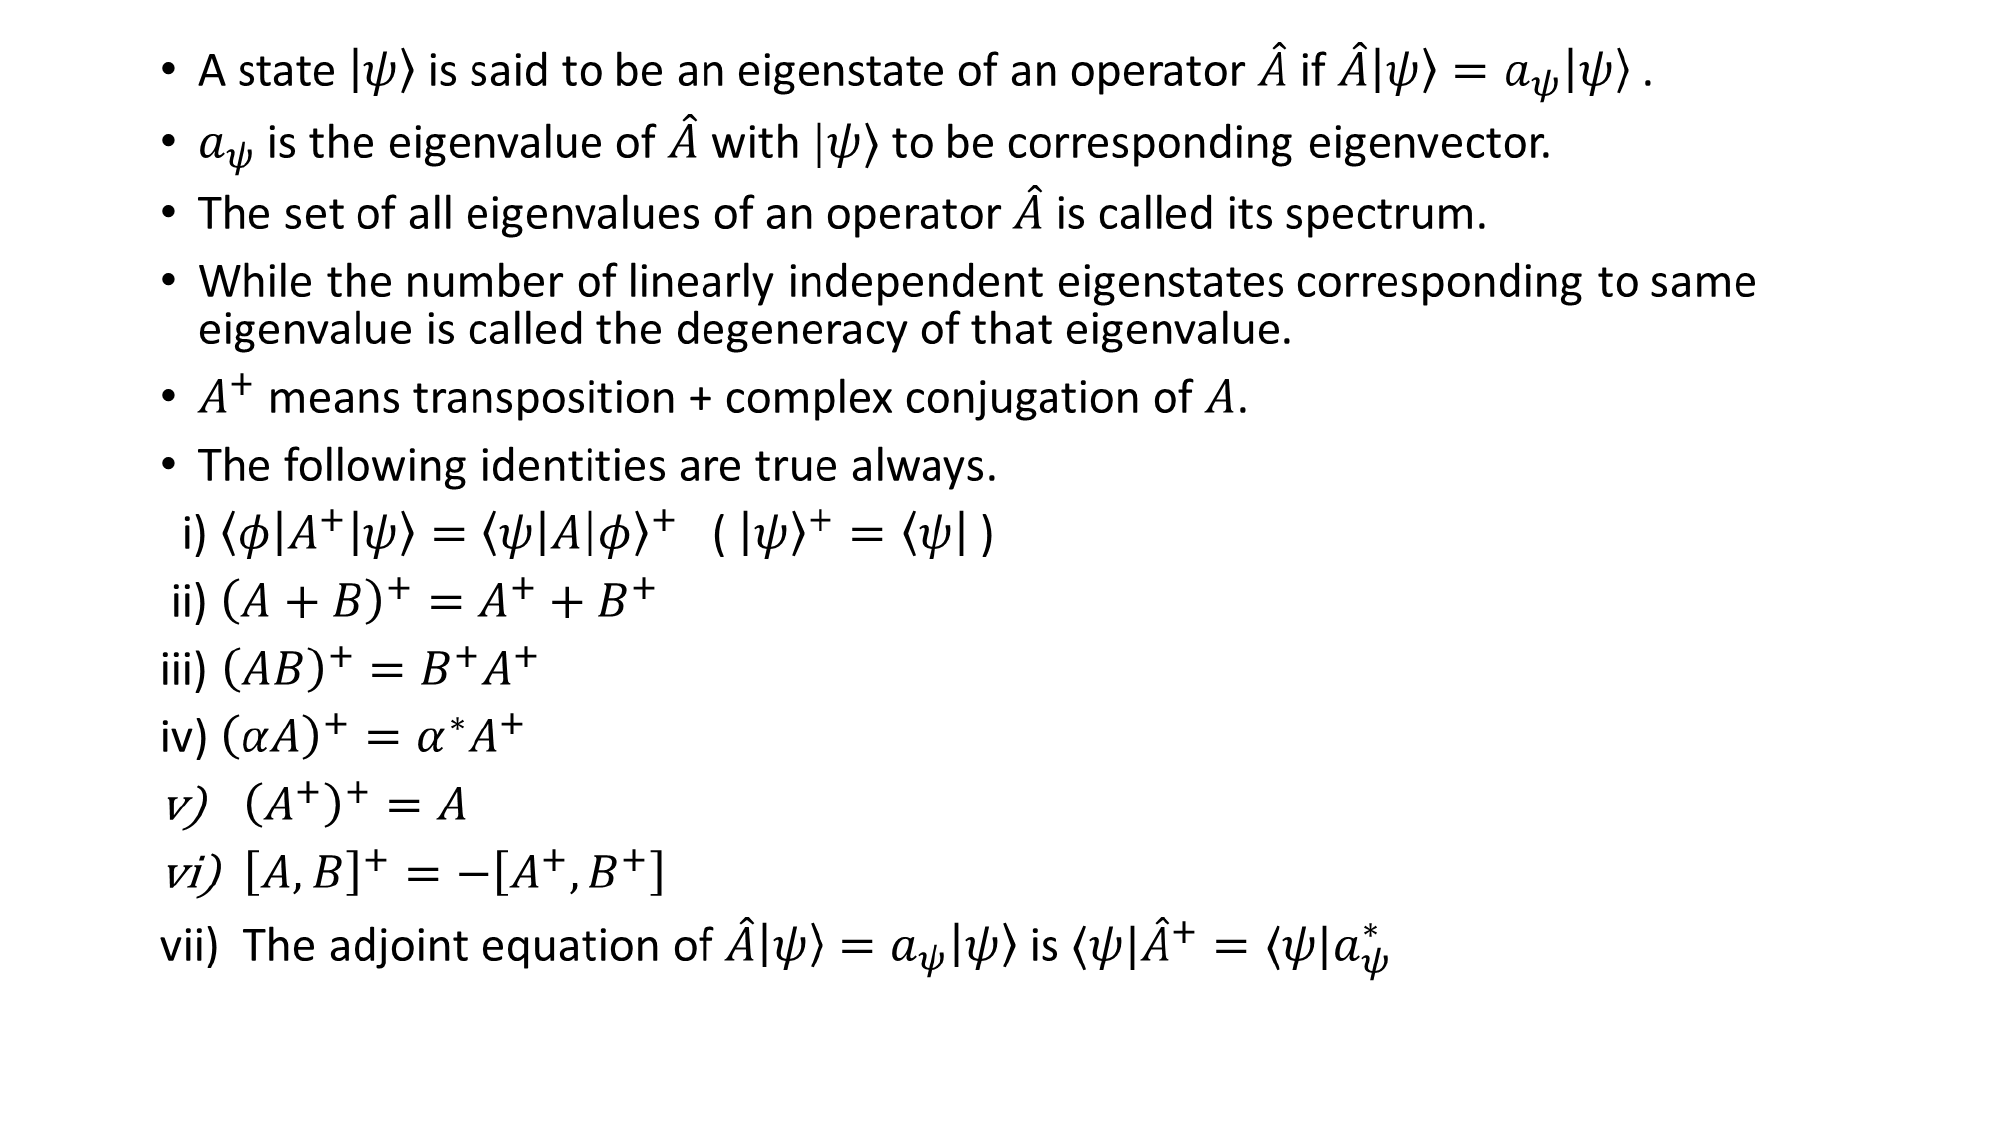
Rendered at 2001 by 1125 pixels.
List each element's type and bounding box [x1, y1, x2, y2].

list [129, 23, 1855, 1042]
